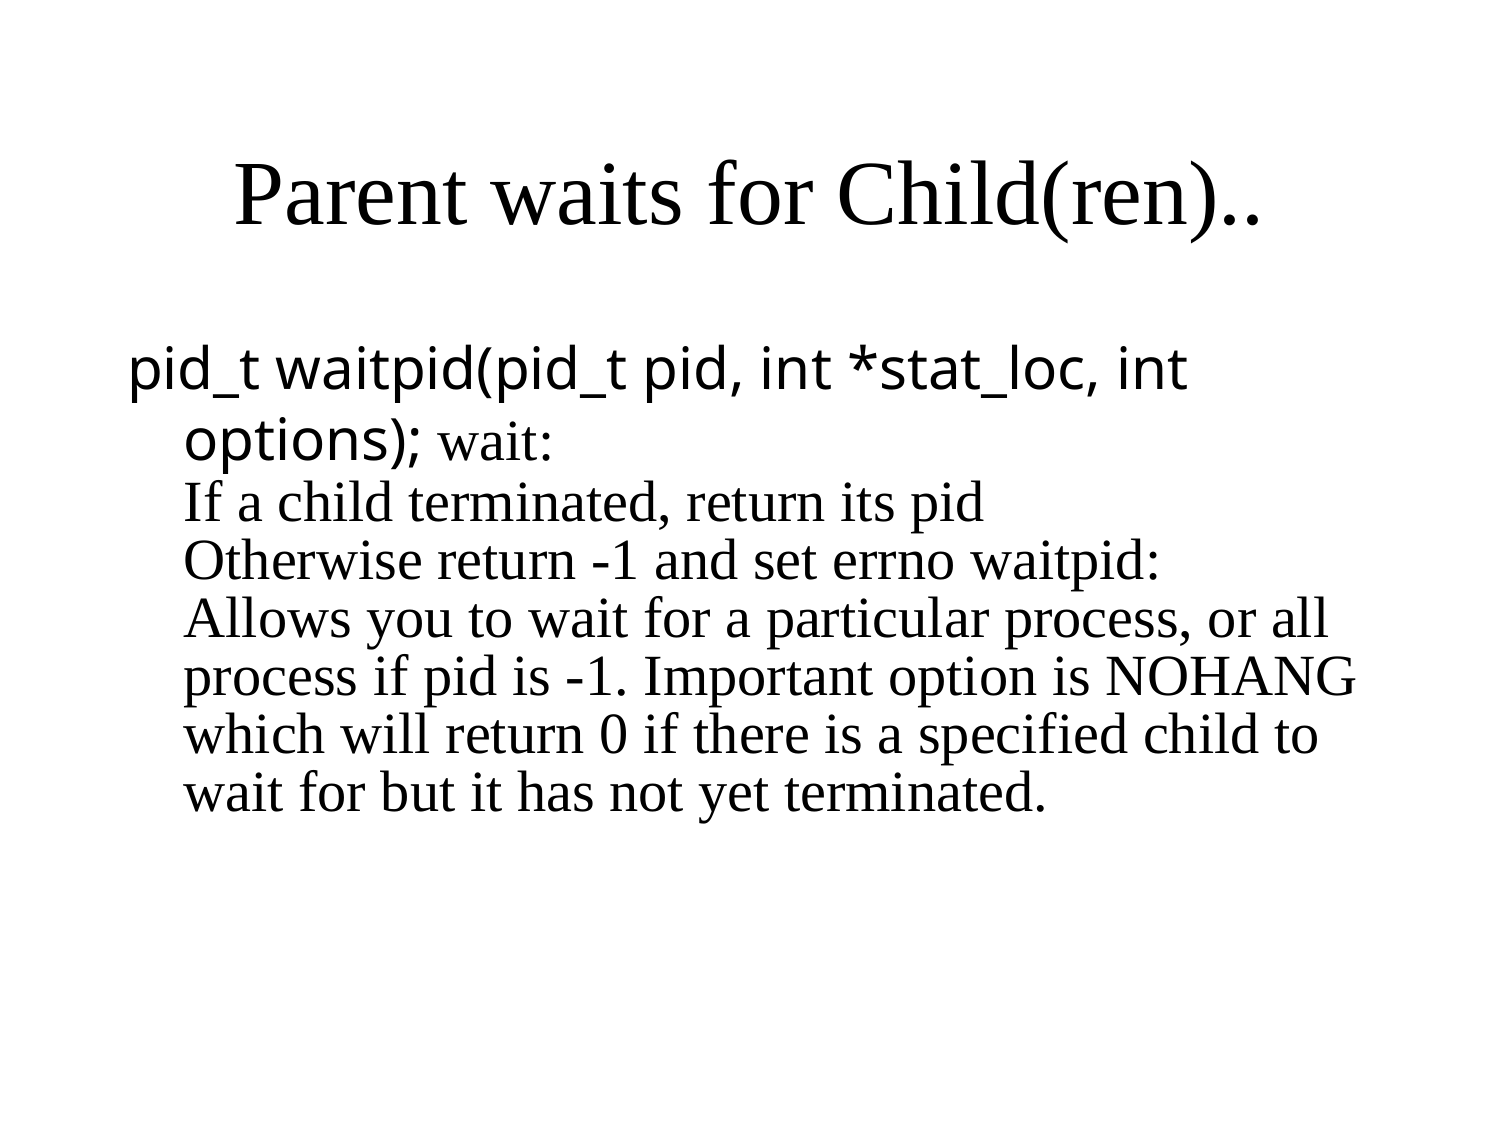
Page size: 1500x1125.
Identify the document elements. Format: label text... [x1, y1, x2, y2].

title Parent waits for Child(ren).. [112, 76, 1388, 312]
list pid_t waitpid(pid_t pid, int *stat_loc, int options); wait: If a child terminated, return its pid Otherwise return -1 and set errno waitpid: Allows you to wait for a particular process, or all process if pid is -1. Important option is NOHANG which will return 0 if there is a specified child to wait for but it has not yet terminated. [112, 324, 1388, 1125]
